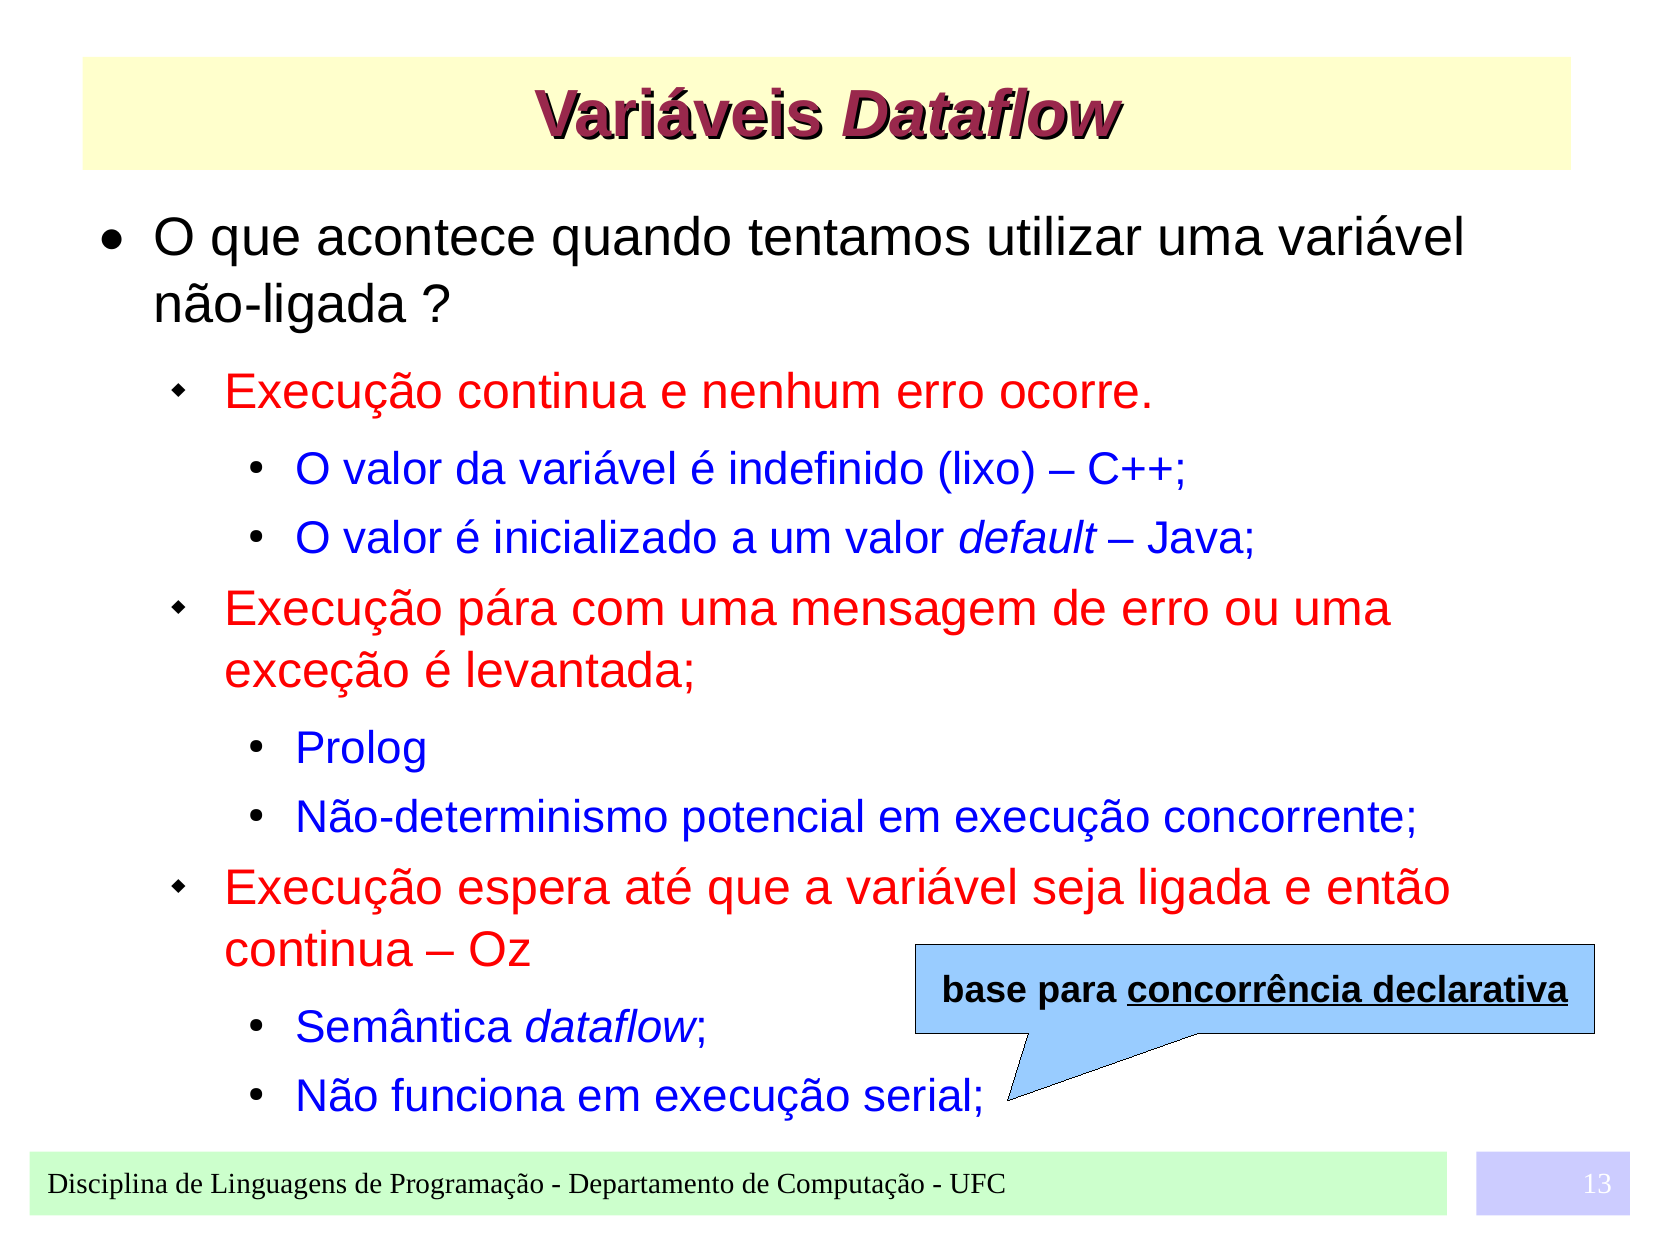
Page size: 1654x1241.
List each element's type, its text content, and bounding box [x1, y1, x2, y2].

title Variáveis Dataflow [82, 56, 1571, 170]
list O que acontece quando tentamos utilizar uma variável não-ligada ? Execução continua e nenhum erro ocorre. O valor da variável é indefinido (lixo) – C++; O valor é inicializado a um valor default – Java; Execução pára com uma mensagem de erro ou uma exceção é levantada; Prolog Não-determinismo potencial em execução concorrente; Execução espera até que a variável seja ligada e então continua – Oz Semântica dataflow; Não funciona em execução serial; [82, 206, 1571, 1121]
text_box base para concorrência declarativa [915, 944, 1595, 1101]
